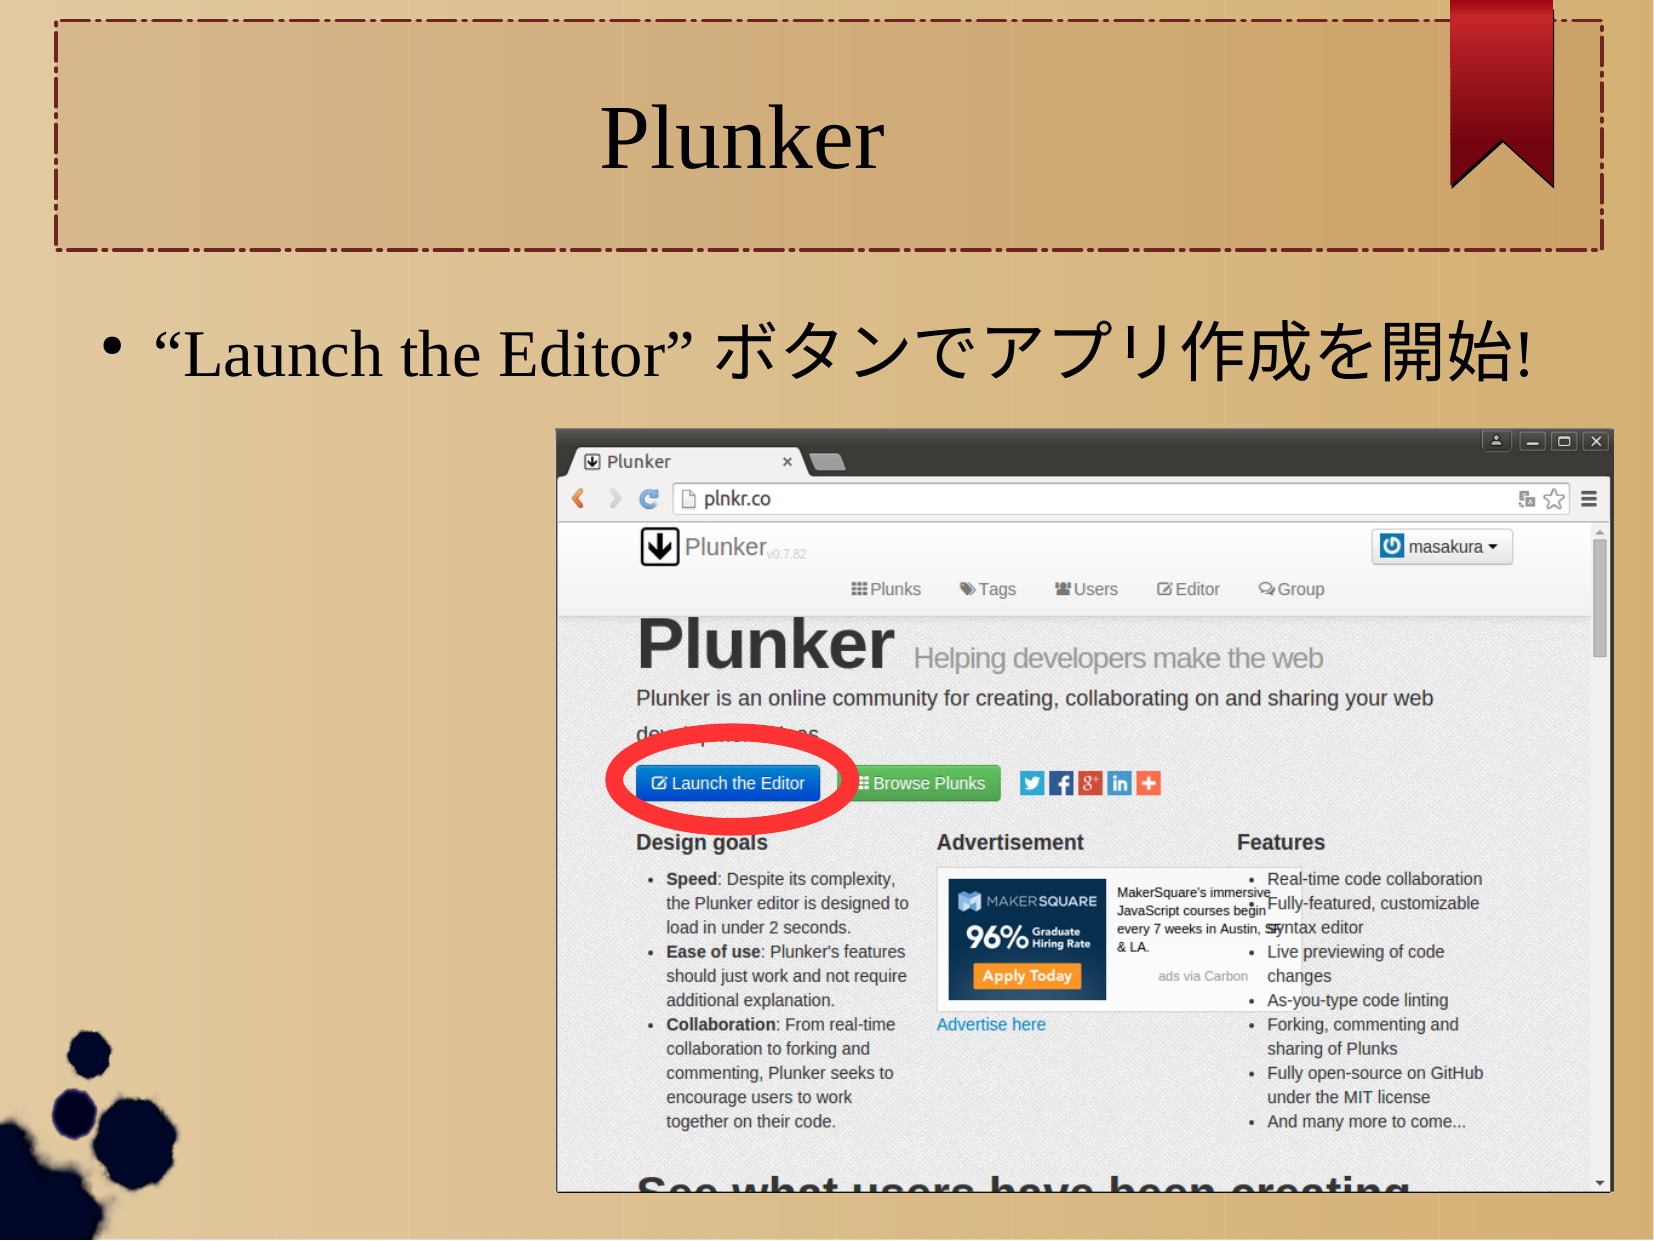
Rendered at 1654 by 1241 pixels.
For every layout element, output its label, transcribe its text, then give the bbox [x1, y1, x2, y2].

title Plunker [82, 47, 1412, 229]
list “Launch the Editor” ボタンでアプリ作成を開始! [82, 299, 1571, 1019]
picture [555, 428, 1614, 1193]
